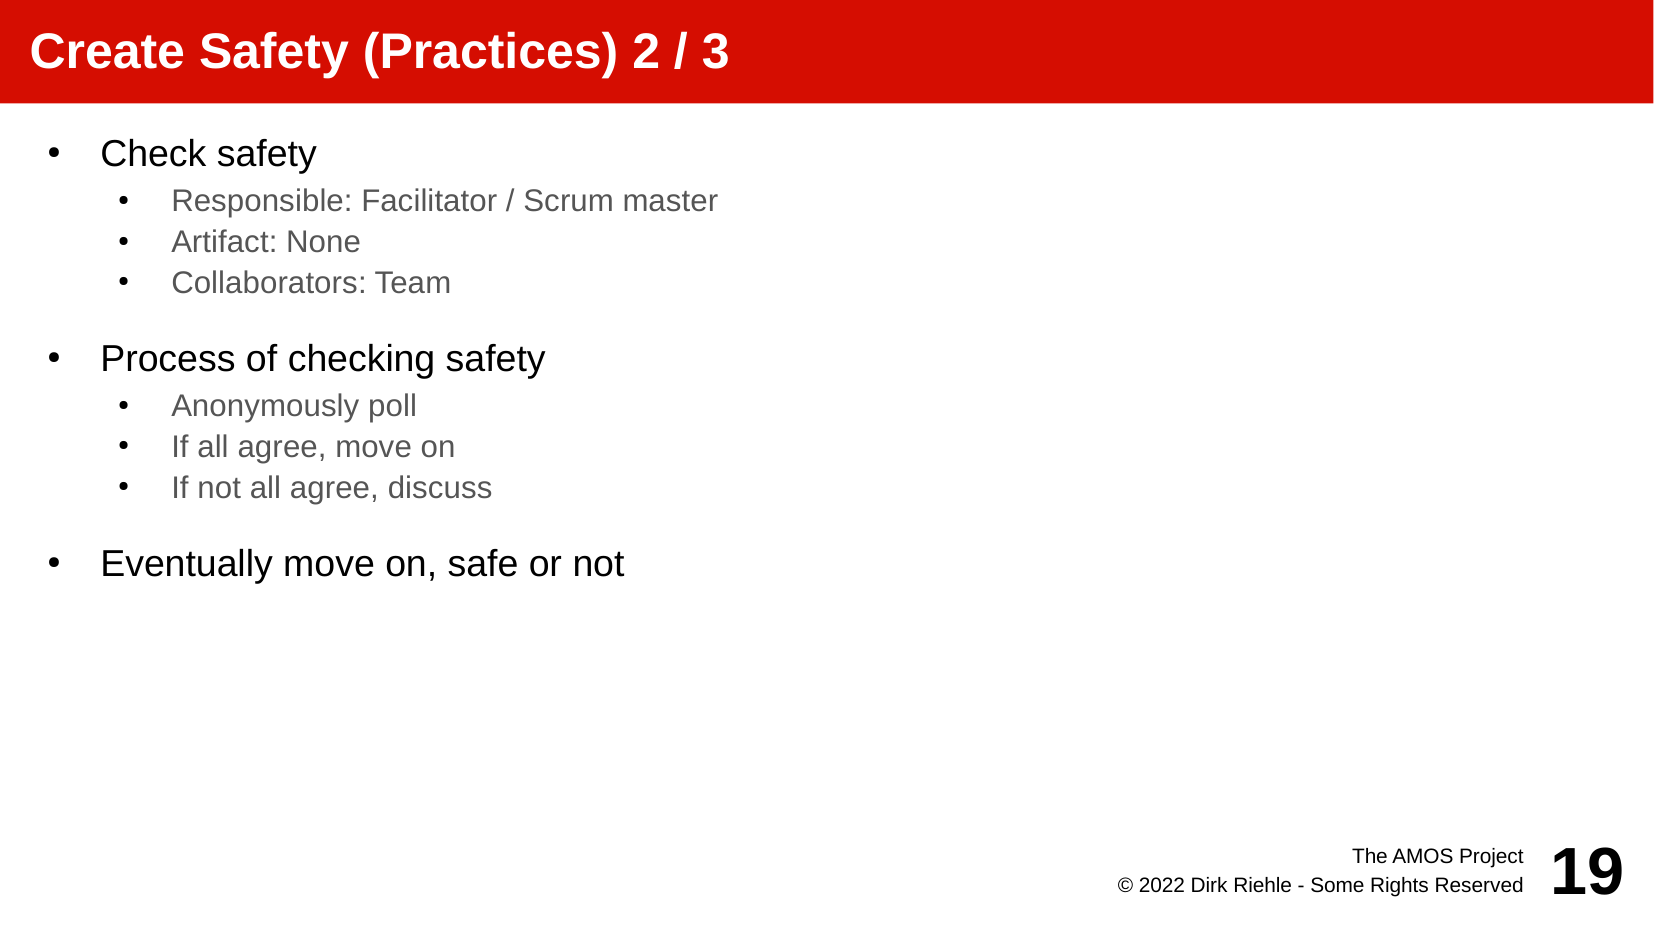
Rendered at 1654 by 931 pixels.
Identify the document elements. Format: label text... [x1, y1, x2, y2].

list Check safety Responsible: Facilitator / Scrum master Artifact: None Collaborators: Team Process of checking safety Anonymously poll If all agree, move on If not all agree, discuss Eventually move on, safe or not [29, 132, 1625, 813]
title Create Safety (Practices) 2 / 3 [0, 0, 1654, 104]
